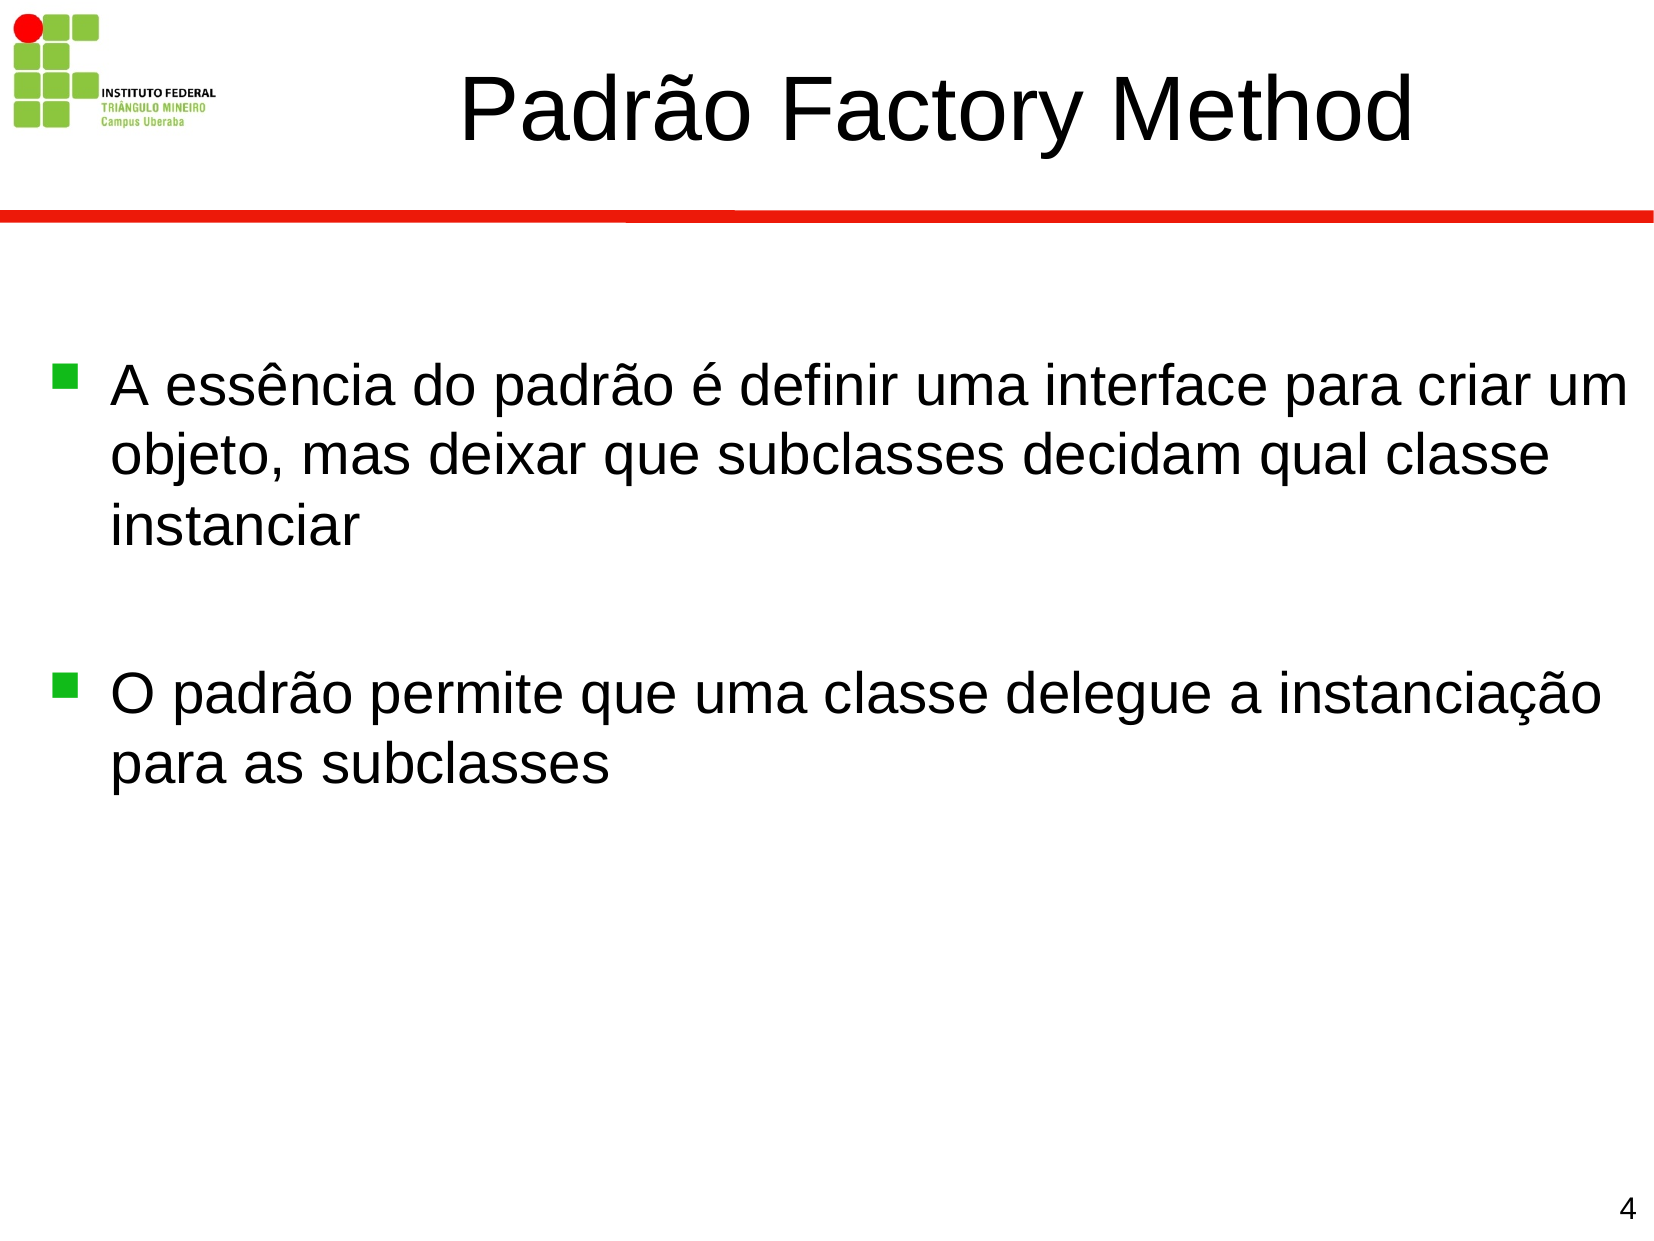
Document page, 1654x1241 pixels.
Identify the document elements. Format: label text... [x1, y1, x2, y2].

picture [0, 2, 228, 139]
text_box A essência do padrão é definir uma interface para criar um objeto, mas deixar que subclasses decidam qual classe instanciar O padrão permite que uma classe delegue a instanciação para as subclasses [32, 253, 1654, 1205]
text_box <number> [1185, 1179, 1654, 1220]
text_box Padrão Factory Method [253, 0, 1622, 207]
